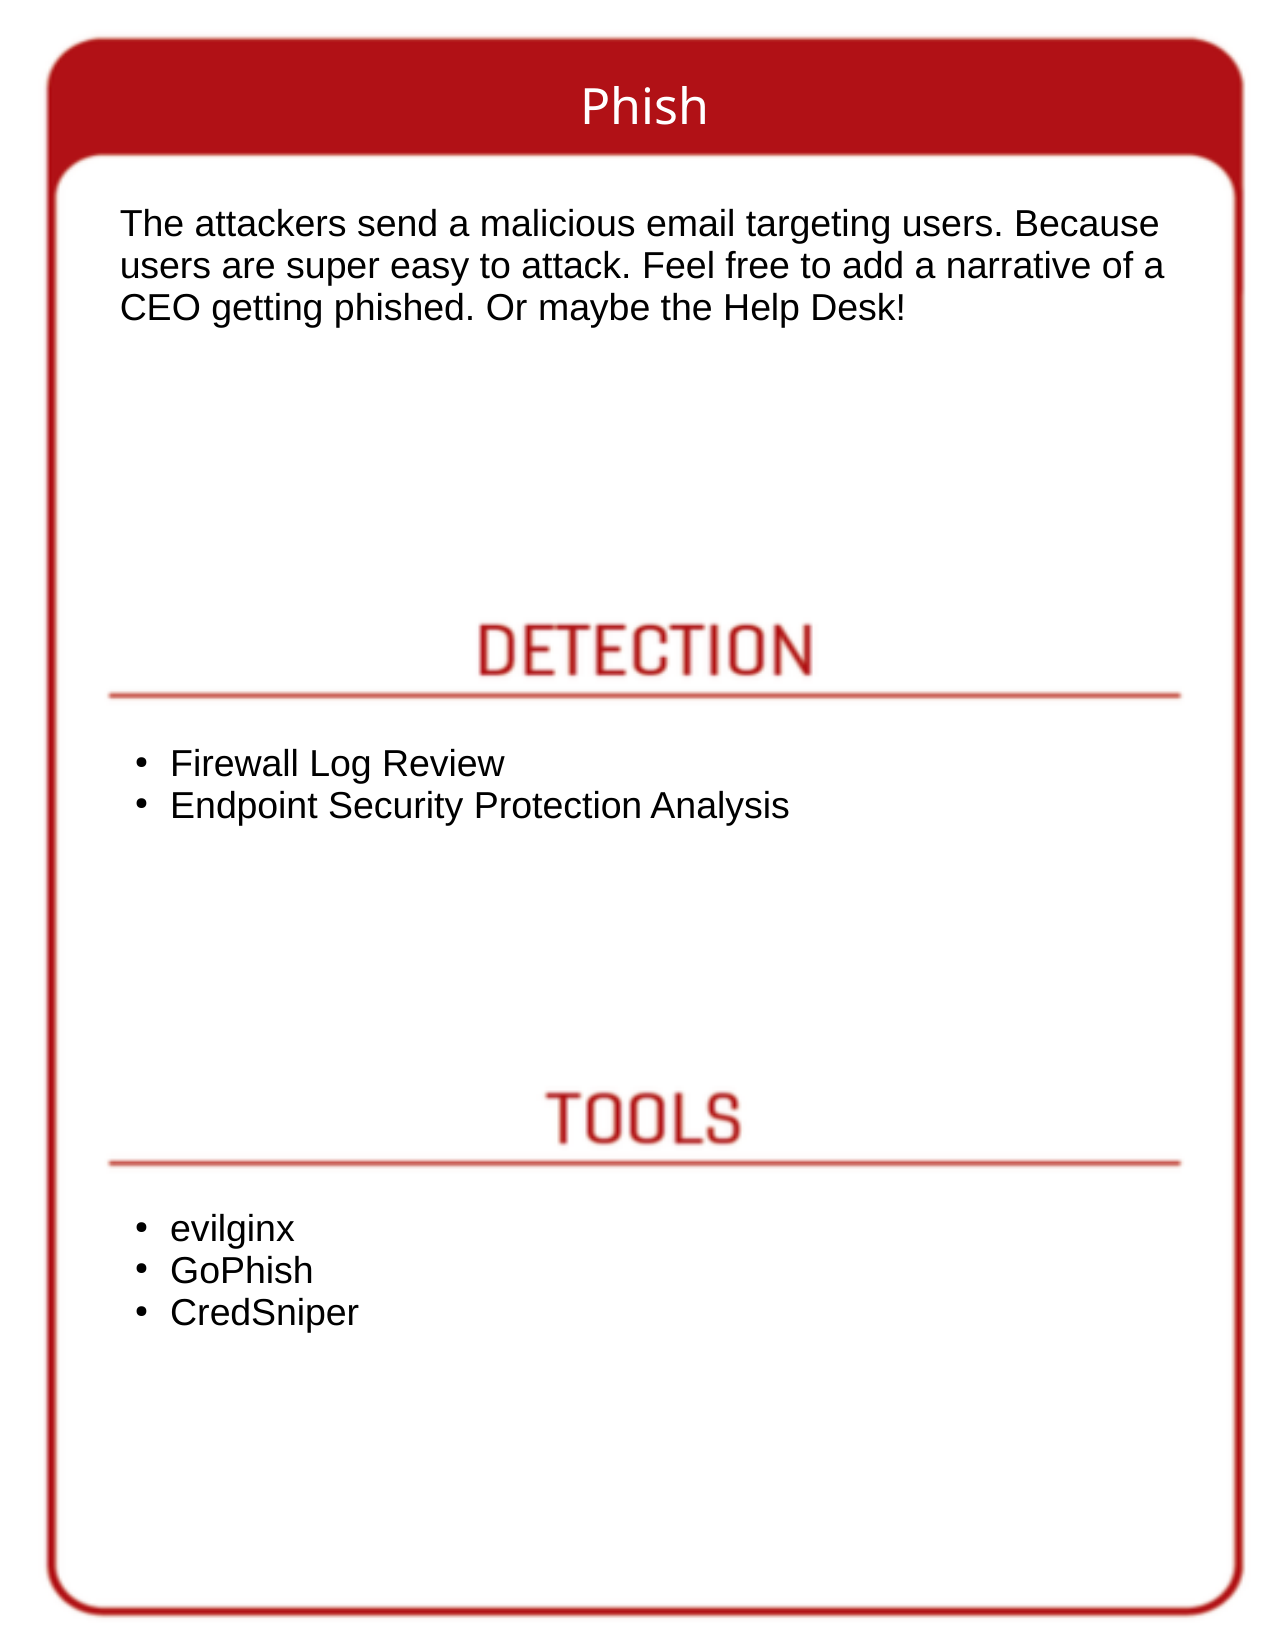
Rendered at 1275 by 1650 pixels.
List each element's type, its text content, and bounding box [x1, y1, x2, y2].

picture [0, 0, 1275, 1650]
text_box evilginx GoPhish CredSniper [119, 1199, 1170, 1346]
text_box The attackers send a malicious email targeting users. Because users are super easy to attack. Feel free to add a narrative of a CEO getting phished. Or maybe the Help Desk! [104, 194, 1185, 336]
text_box Firewall Log Review Endpoint Security Protection Analysis [119, 734, 1155, 839]
text_box Phish [89, 54, 1200, 156]
